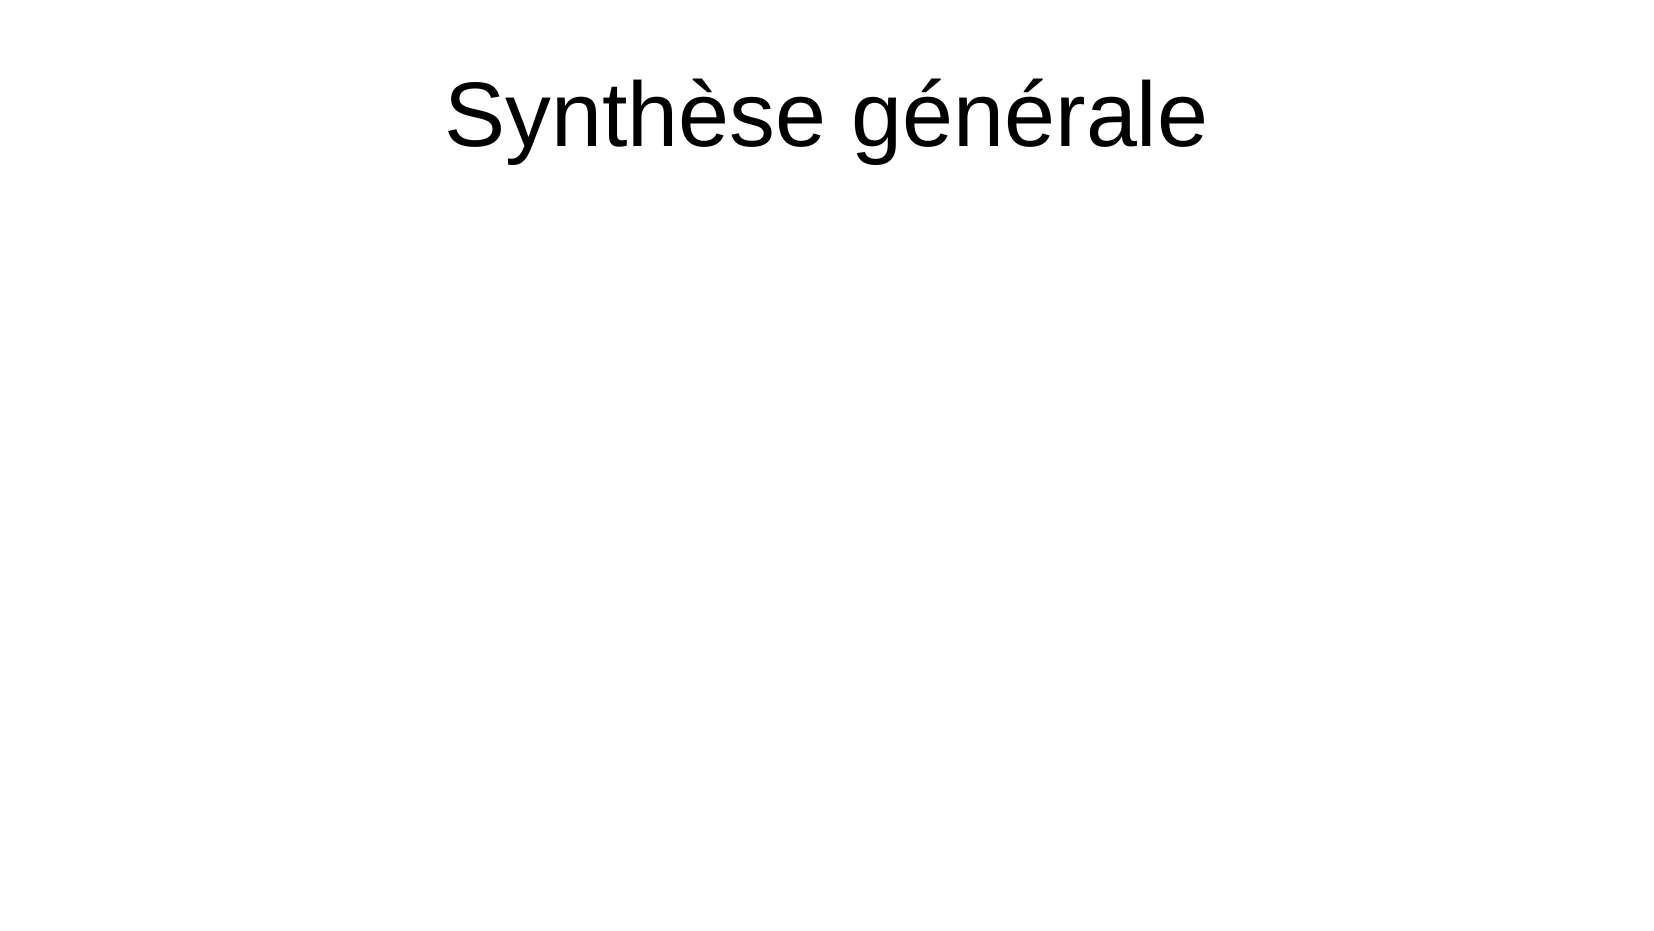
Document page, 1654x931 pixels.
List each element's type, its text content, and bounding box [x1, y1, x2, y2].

title Synthèse générale [82, 37, 1571, 193]
